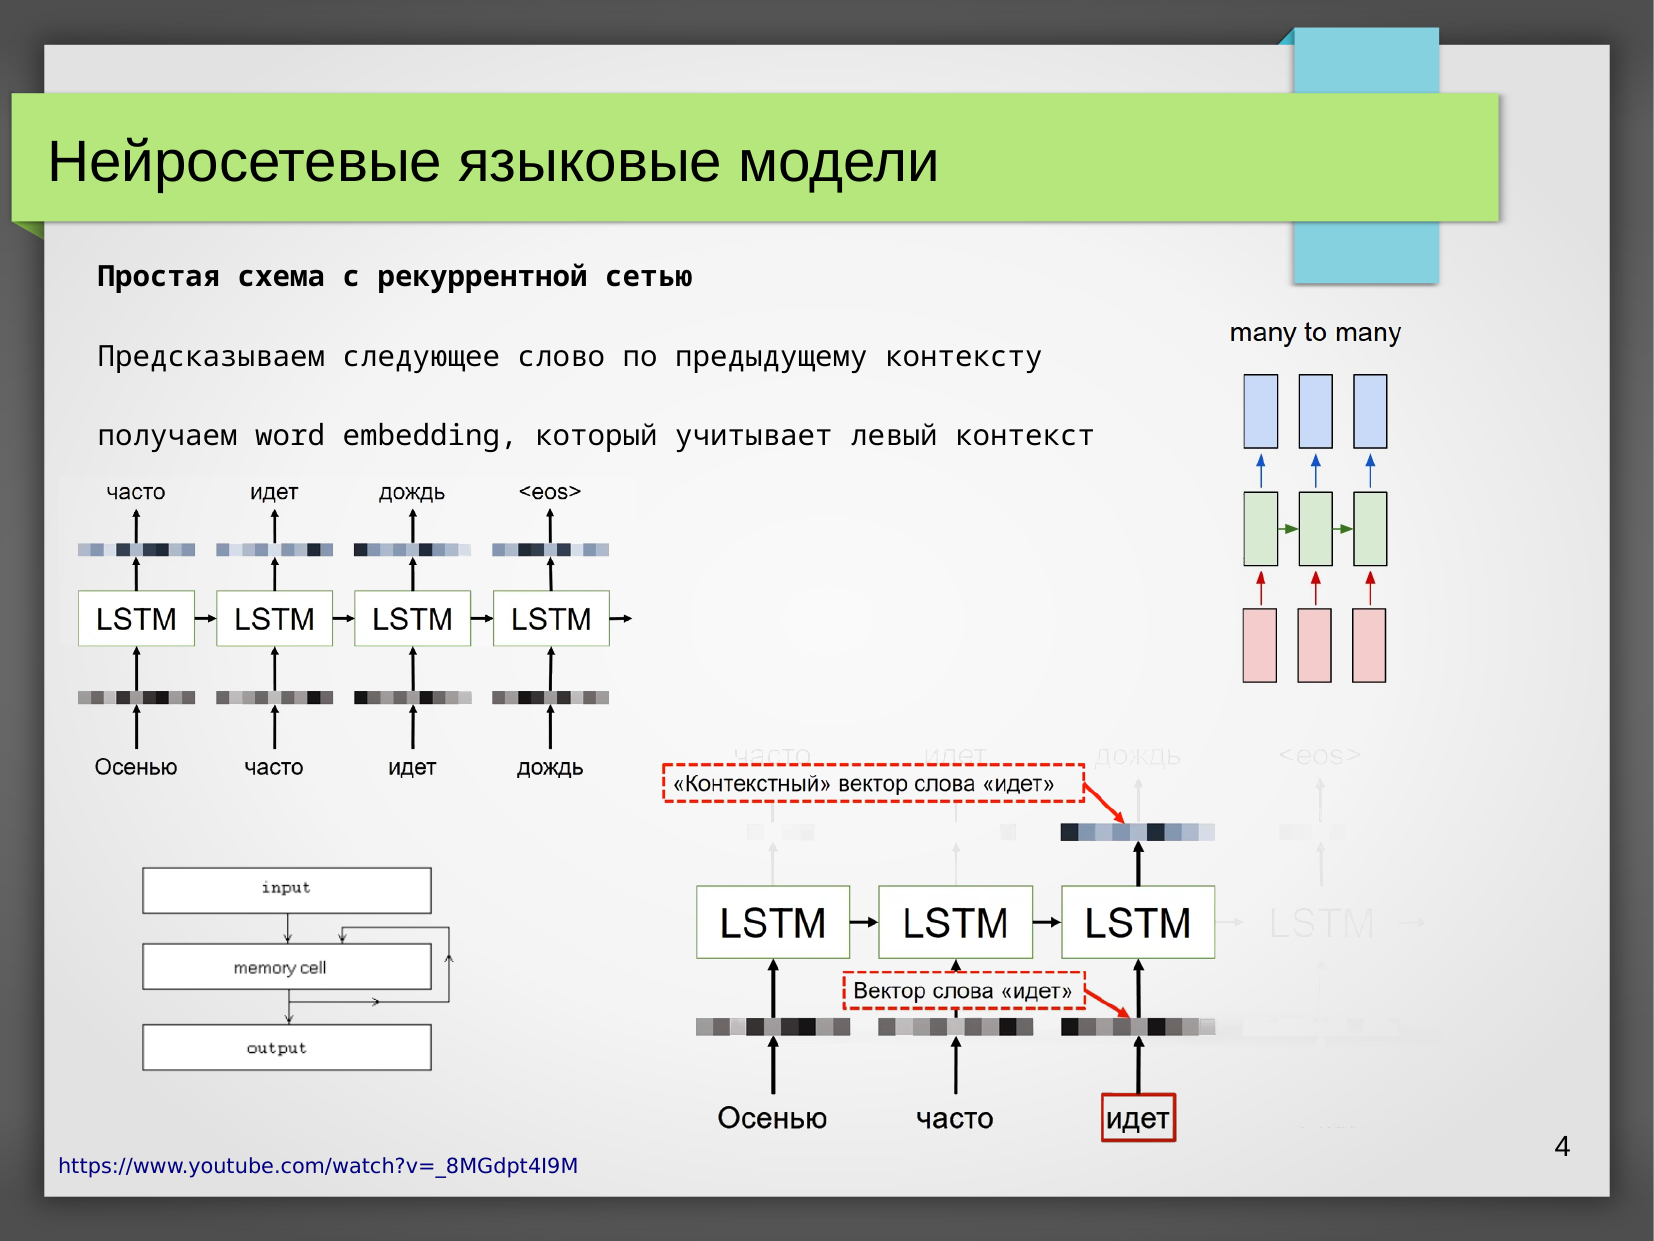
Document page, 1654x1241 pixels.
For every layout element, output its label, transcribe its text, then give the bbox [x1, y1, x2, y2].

title Нейросетевые языковые модели [47, 121, 1241, 201]
picture [0, 0, 1654, 1241]
text_box https://www.youtube.com/watch?v=_8MGdpt4I9M [43, 1146, 662, 1193]
text_box Простая схема с рекуррентной сетью Предсказываем следующее слово по предыдущему контексту получаем word embedding, который учитывает левый контекст [82, 248, 1123, 469]
